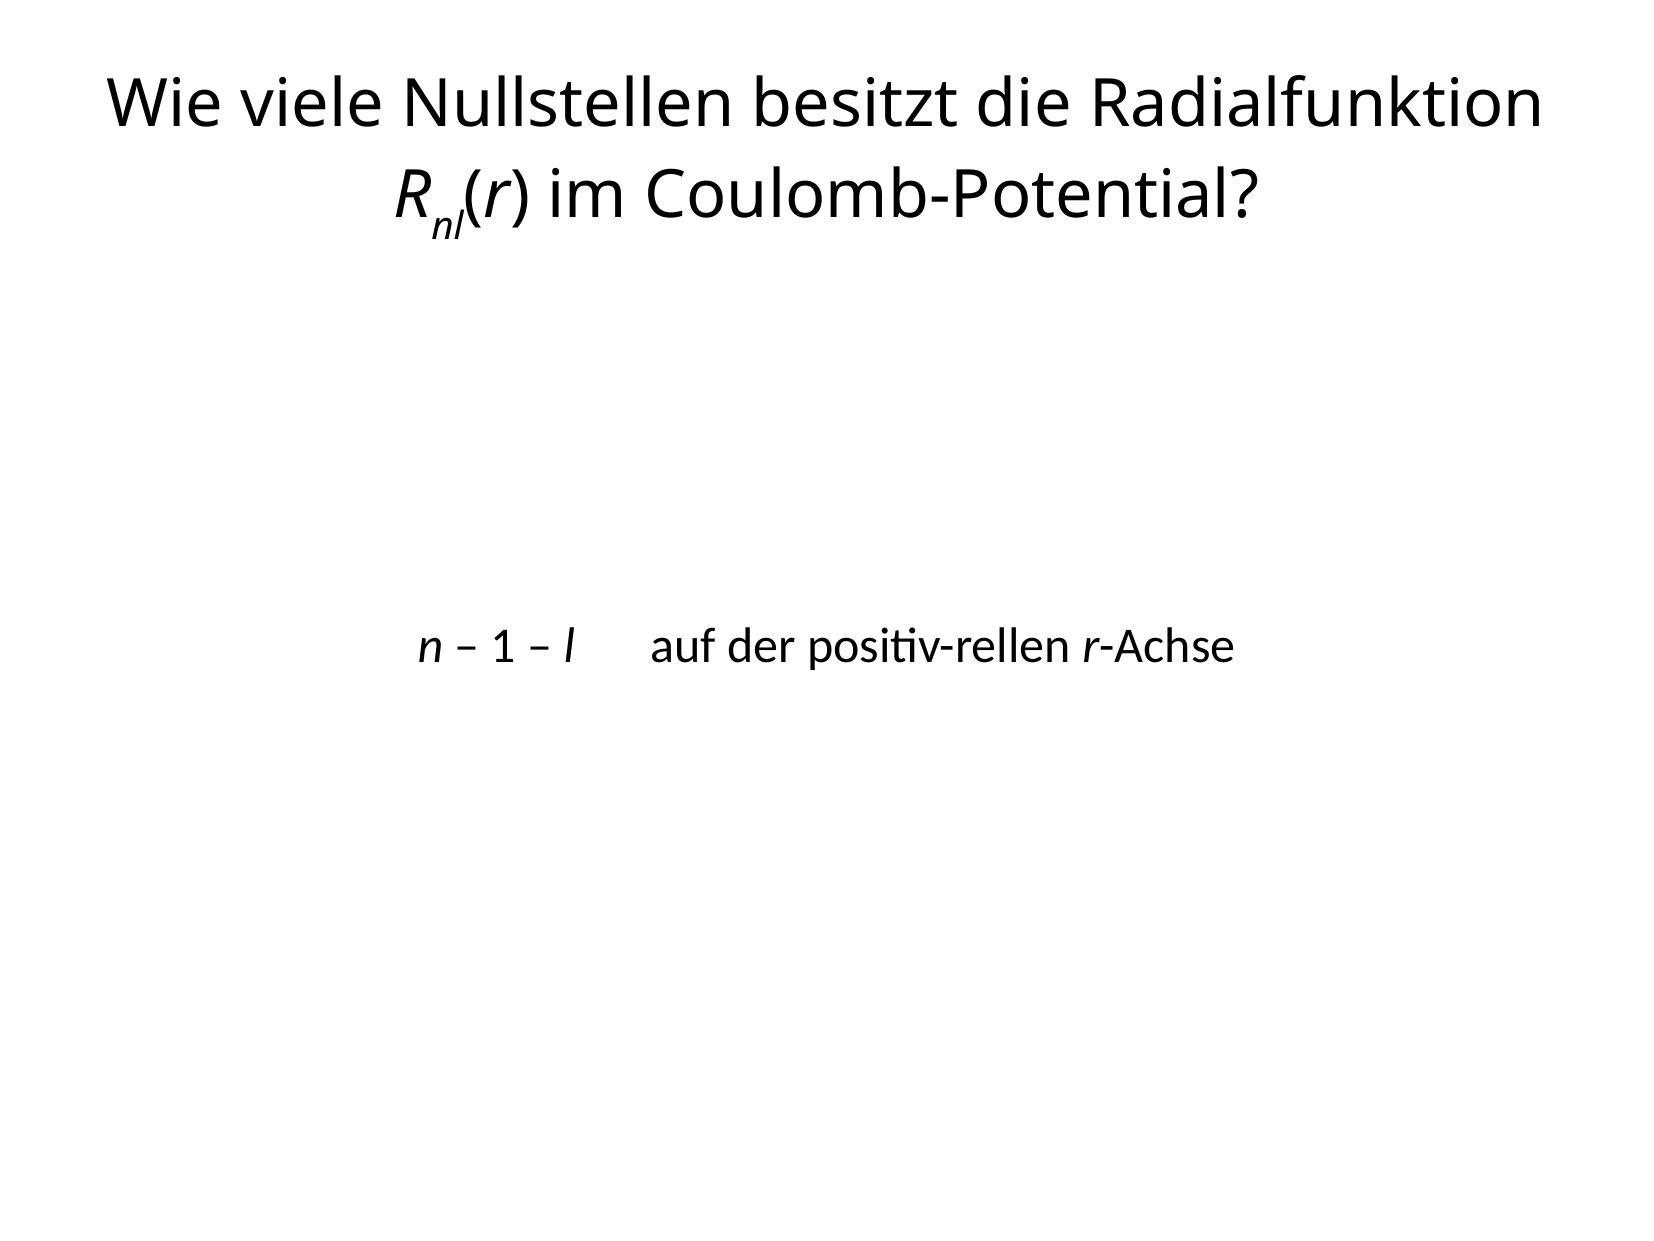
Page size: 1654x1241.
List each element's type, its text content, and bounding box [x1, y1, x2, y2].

title Wie viele Nullstellen besitzt die Radialfunktion Rnl(r) im Coulomb-Potential? [82, 49, 1571, 257]
subtitle n – 1 – l auf der positiv-rellen r-Achse [82, 290, 1571, 1010]
